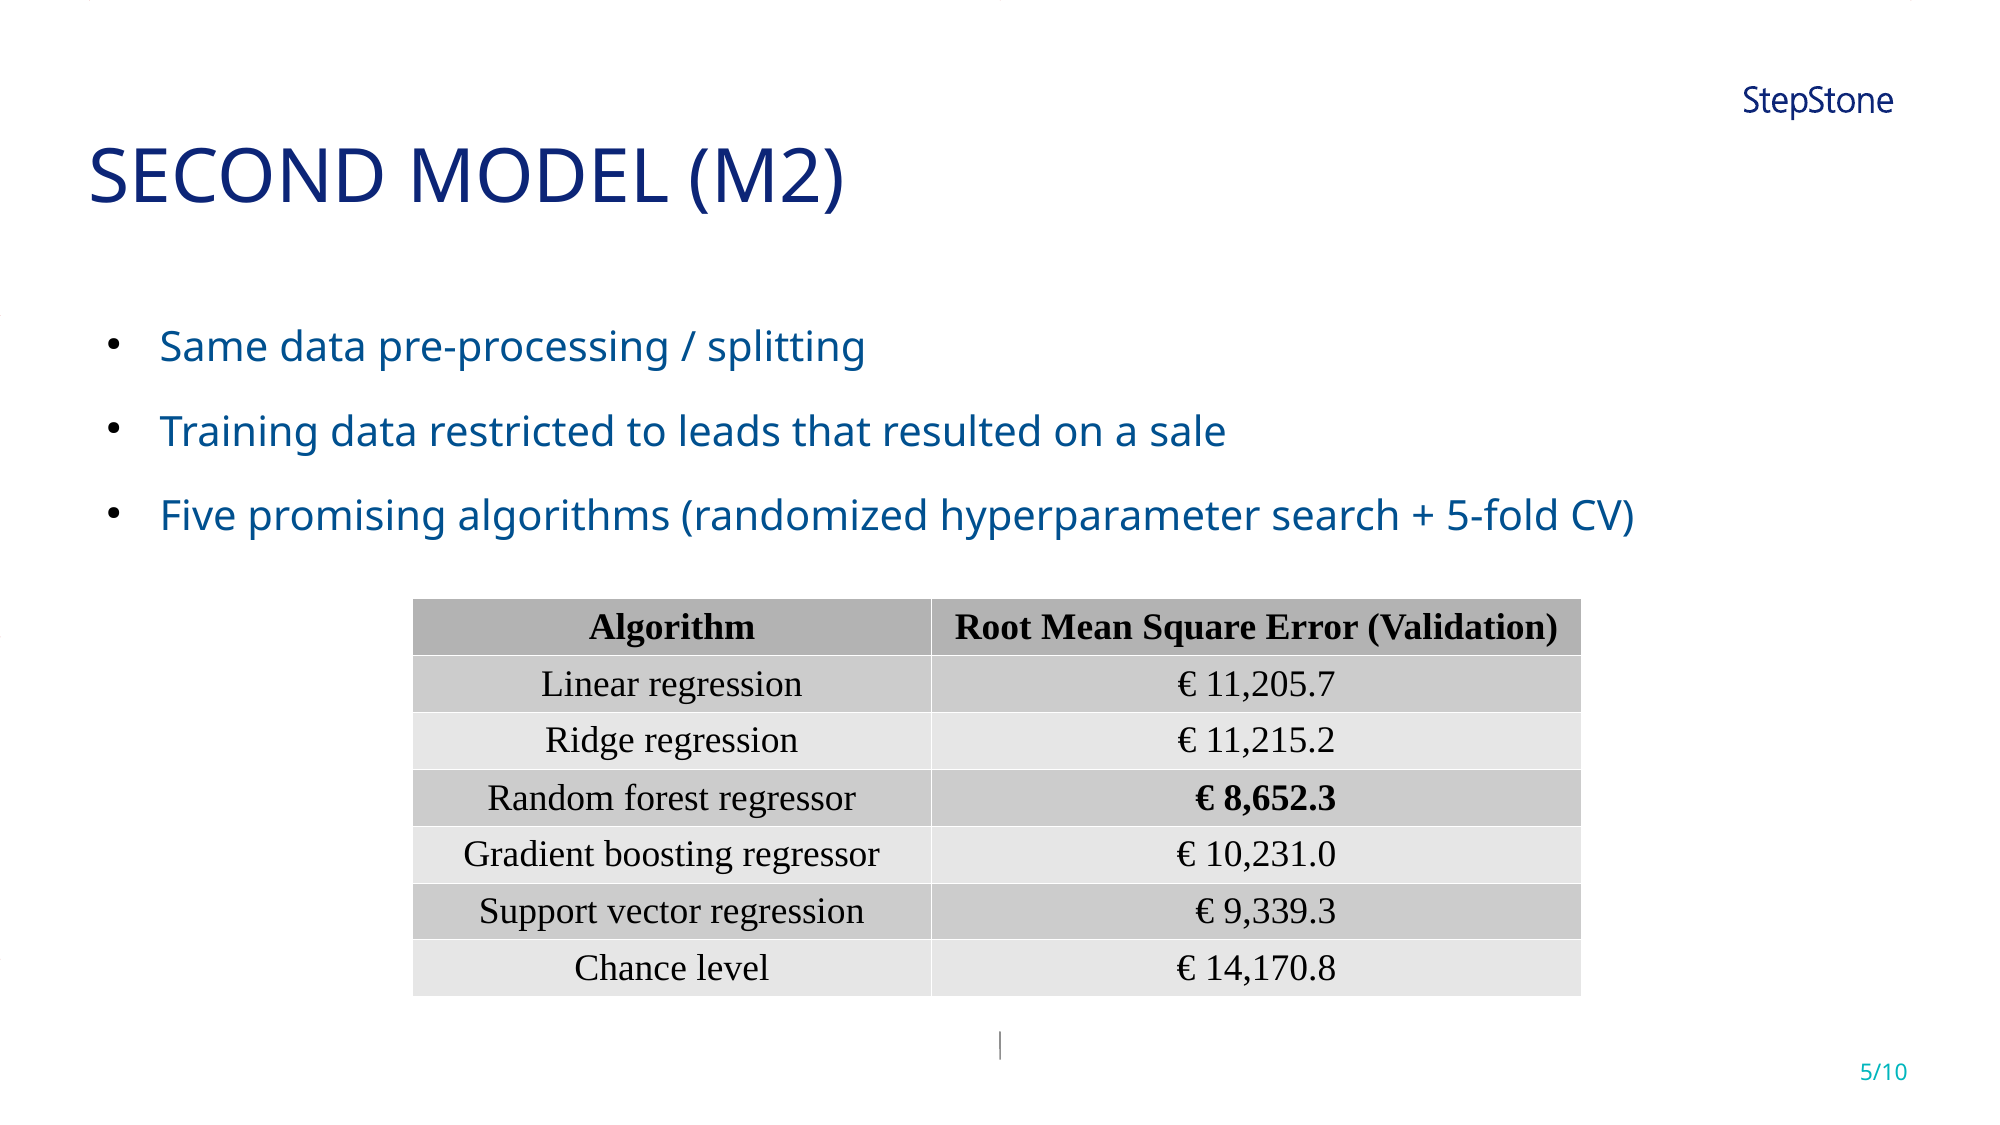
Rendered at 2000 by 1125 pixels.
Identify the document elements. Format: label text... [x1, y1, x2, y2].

table_cell Chance level [413, 959, 931, 996]
list 5/10 [1845, 1044, 1951, 1096]
title Second model (M2) [88, 137, 1662, 314]
list Same data pre-processing / splitting Training data restricted to leads that resulted on a sale Five promising algorithms (randomized hyperparameter search + 5-fold CV) [88, 314, 1912, 959]
table_cell € 14,170.8 [932, 959, 1581, 996]
